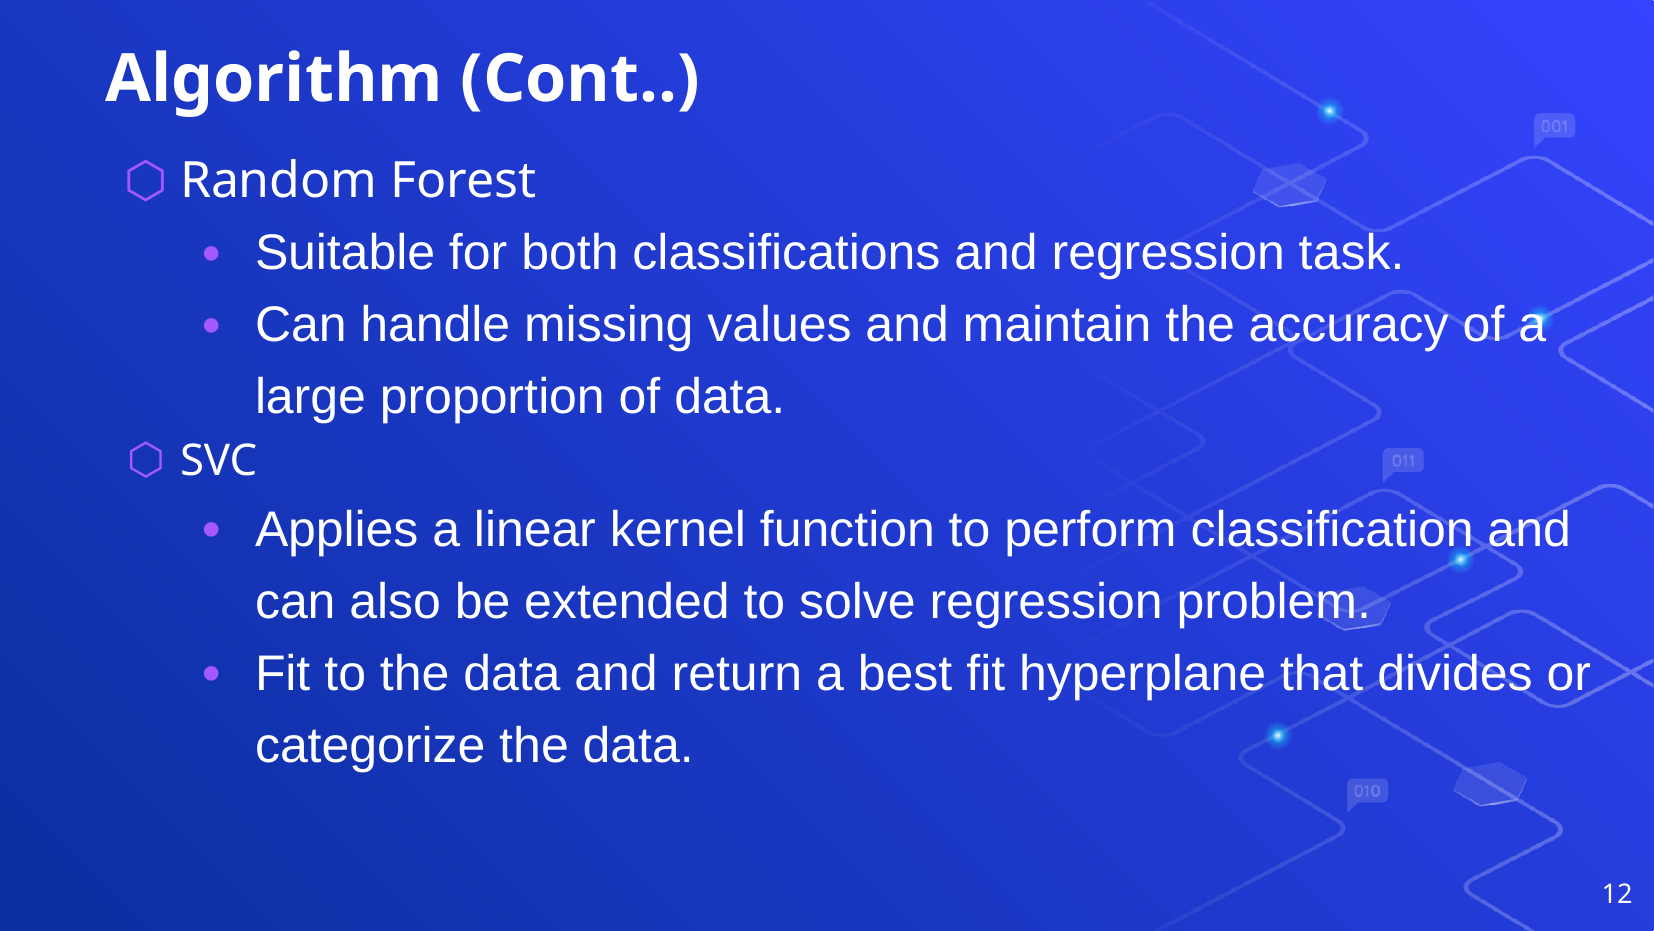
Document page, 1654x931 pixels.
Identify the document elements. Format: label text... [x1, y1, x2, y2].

list Random Forest Suitable for both classifications and regression task. Can handle missing values and maintain the accuracy of a large proportion of data. SVC Applies a linear kernel function to perform classification and can also be extended to solve regression problem. Fit to the data and return a best fit hyperplane that divides or categorize the data. [105, 138, 1654, 711]
title Algorithm (Cont..) [105, 0, 1193, 115]
slide_number <number> [1533, 858, 1633, 931]
picture [0, 0, 1654, 931]
